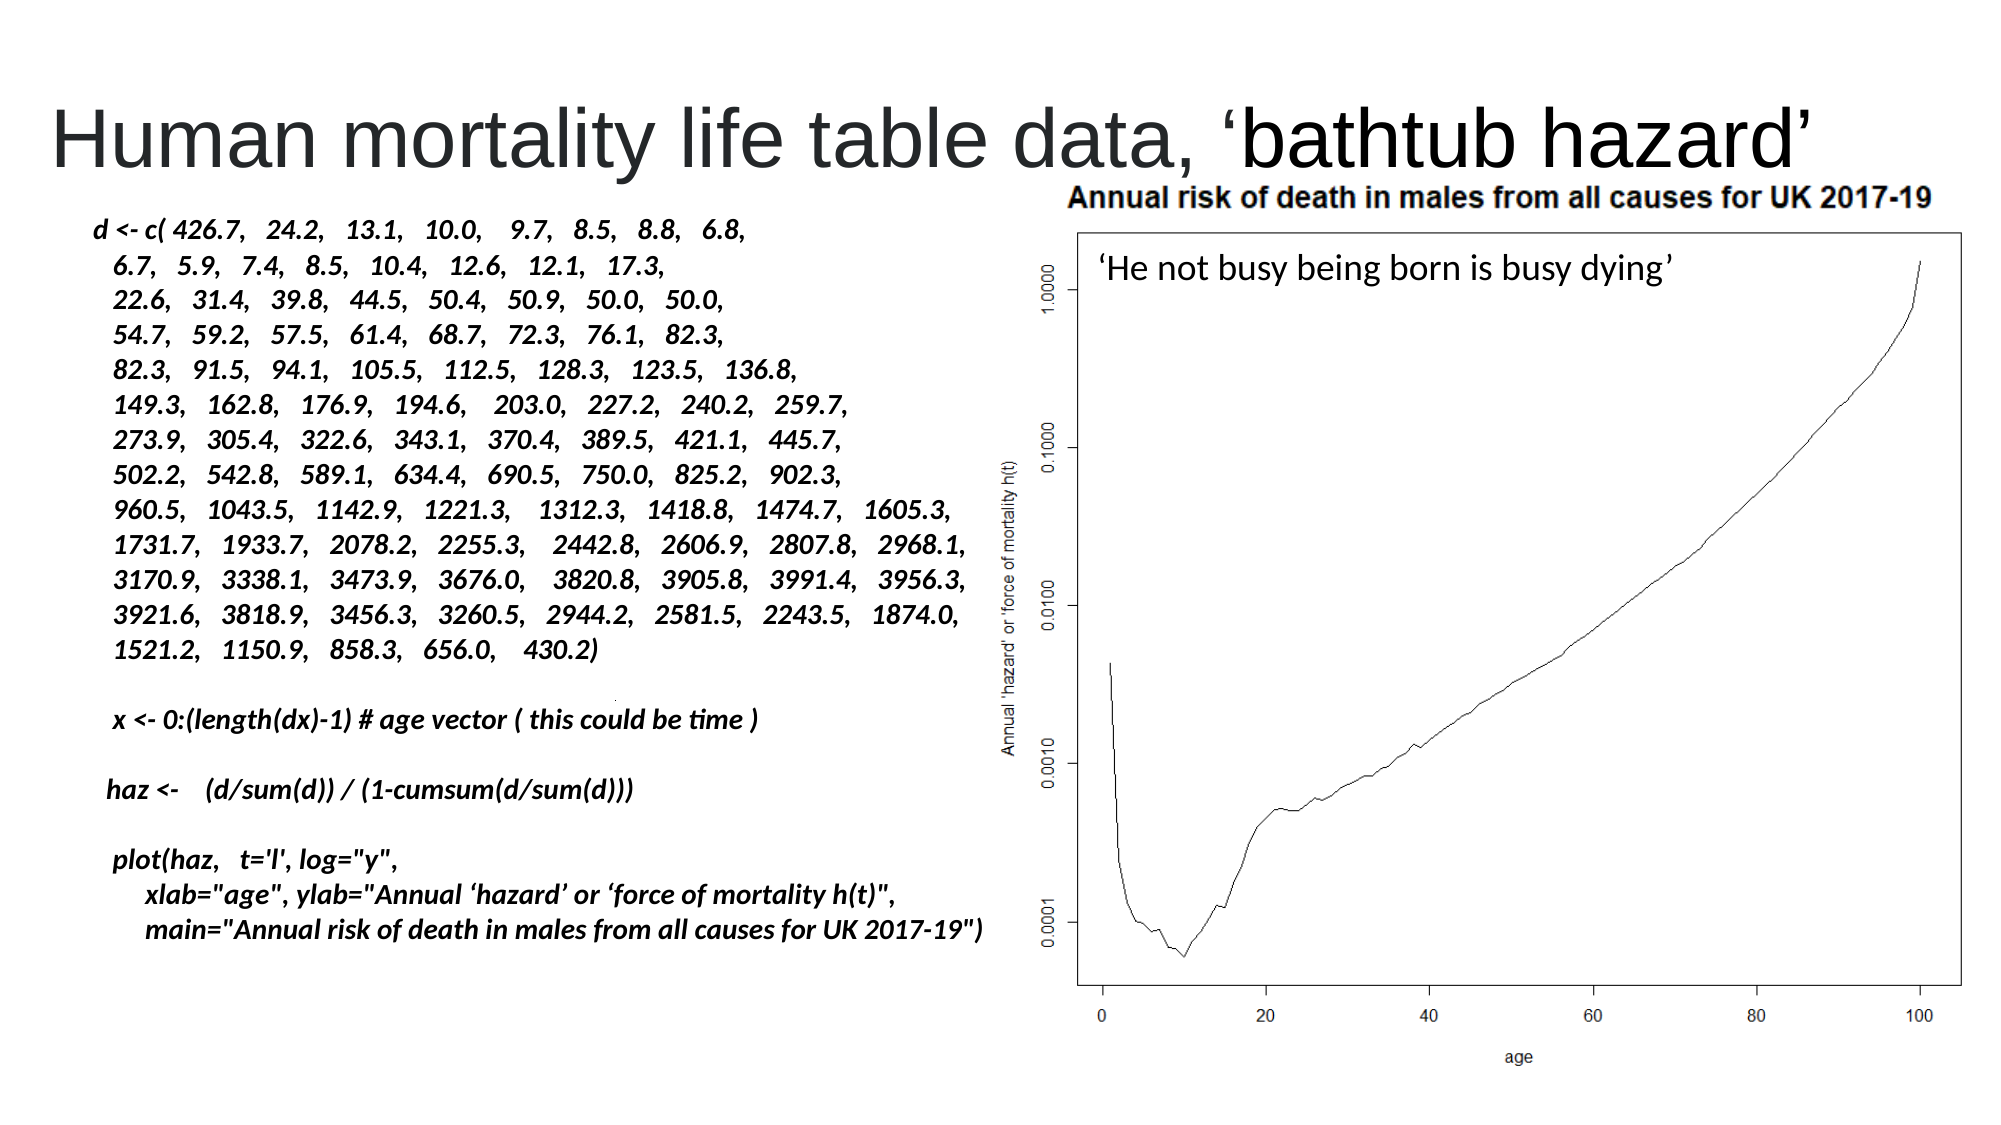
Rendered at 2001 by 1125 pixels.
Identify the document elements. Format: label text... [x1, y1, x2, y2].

text_box d <- c( 426.7, 24.2, 13.1, 10.0, 9.7, 8.5, 8.8, 6.8, 6.7, 5.9, 7.4, 8.5, 10.4, 12.6, 12.1, 17.3, 22.6, 31.4, 39.8, 44.5, 50.4, 50.9, 50.0, 50.0, 54.7, 59.2, 57.5, 61.4, 68.7, 72.3, 76.1, 82.3, 82.3, 91.5, 94.1, 105.5, 112.5, 128.3, 123.5, 136.8, 149.3, 162.8, 176.9, 194.6, 203.0, 227.2, 240.2, 259.7, 273.9, 305.4, 322.6, 343.1, 370.4, 389.5, 421.1, 445.7, 502.2, 542.8, 589.1, 634.4, 690.5, 750.0, 825.2, 902.3, 960.5, 1043.5, 1142.9, 1221.3, 1312.3, 1418.8, 1474.7, 1605.3, 1731.7, 1933.7, 2078.2, 2255.3, 2442.8, 2606.9, 2807.8, 2968.1, 3170.9, 3338.1, 3473.9, 3676.0, 3820.8, 3905.8, 3991.4, 3956.3, 3921.6, 3818.9, 3456.3, 3260.5, 2944.2, 2581.5, 2243.5, 1874.0, 1521.2, 1150.9, 858.3, 656.0, 430.2) x <- 0:(length(dx)-1) # age vector ( this could be time ) haz <- (d/sum(d)) / (1-cumsum(d/sum(d))) plot(haz, t='l', log="y", xlab="age", ylab="Annual ‘hazard’ or ‘force of mortality h(t)", main="Annual risk of death in males from all causes for UK 2017-19") [78, 203, 1942, 997]
picture [996, 224, 1965, 1068]
title Human mortality life table data, ‘bathtub hazard’ [35, 32, 2000, 250]
text_box ‘He not busy being born is busy dying’ [1082, 235, 1816, 297]
